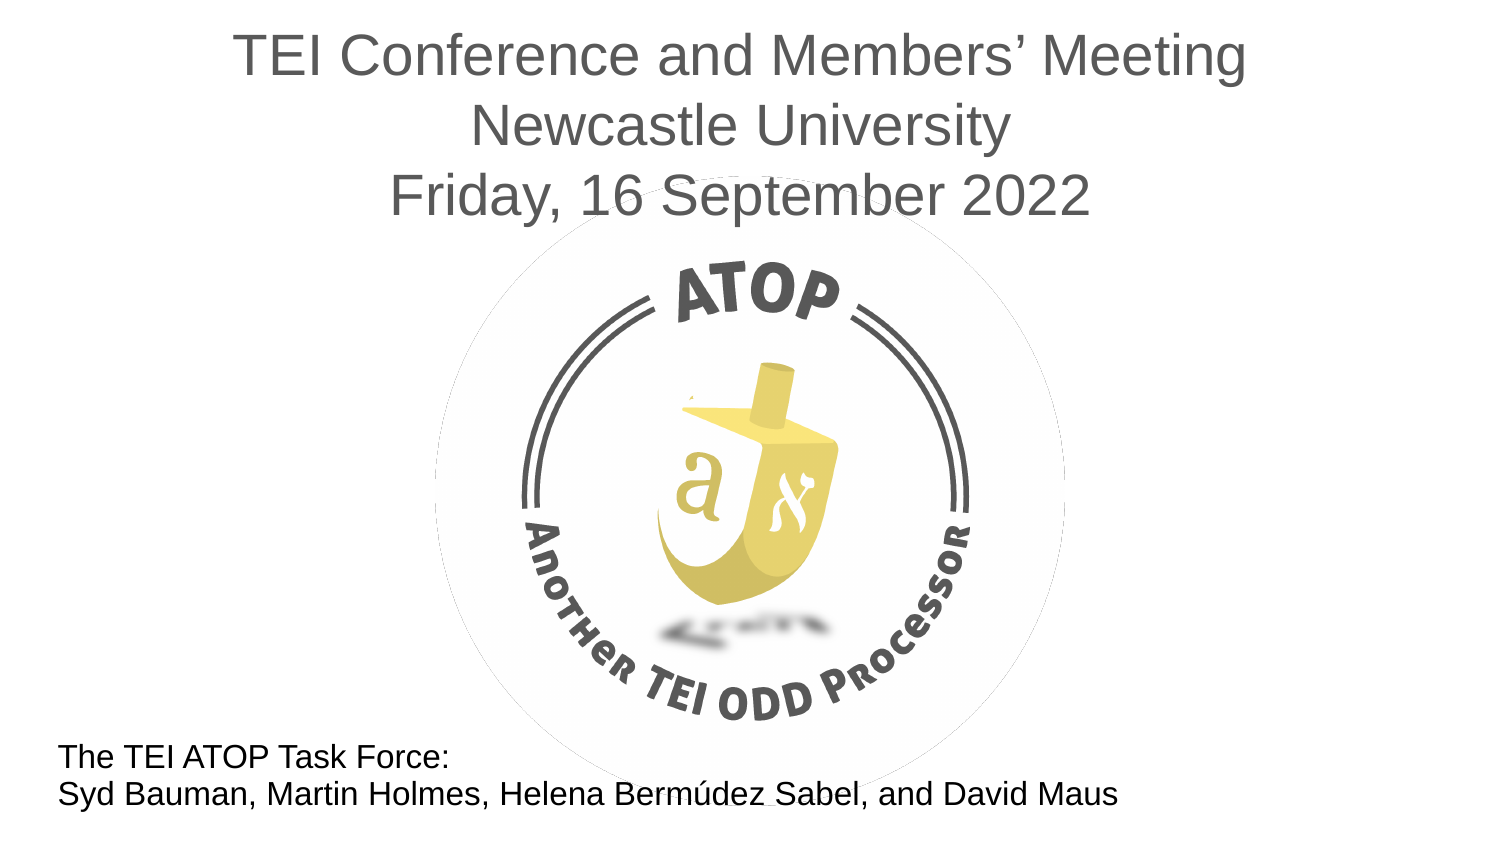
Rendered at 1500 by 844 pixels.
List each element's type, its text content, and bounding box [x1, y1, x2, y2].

picture [435, 253, 1065, 730]
subtitle TEI Conference and Members’ Meeting Newcastle University Friday, 16 September 2022 [33, 2, 1449, 253]
text_box The TEI ATOP Task Force: Syd Bauman, Martin Holmes, Helena Bermúdez Sabel, and David Maus [42, 730, 1136, 821]
